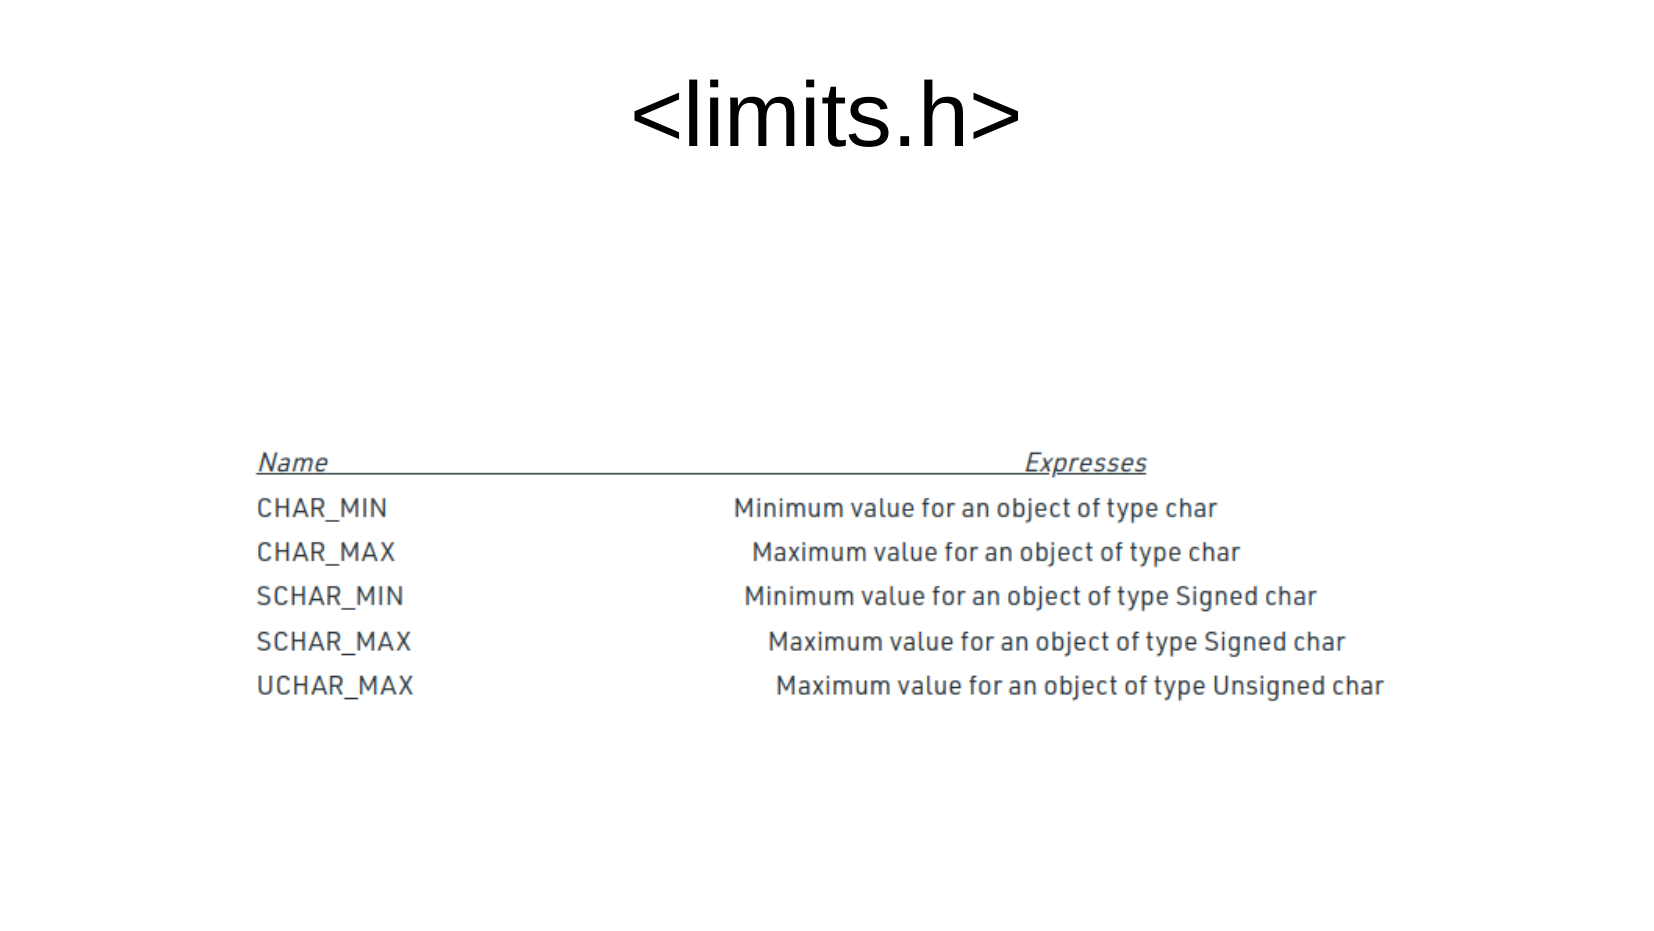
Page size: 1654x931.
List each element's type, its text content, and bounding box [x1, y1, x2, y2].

picture [240, 434, 1426, 709]
title <limits.h> [82, 37, 1571, 193]
